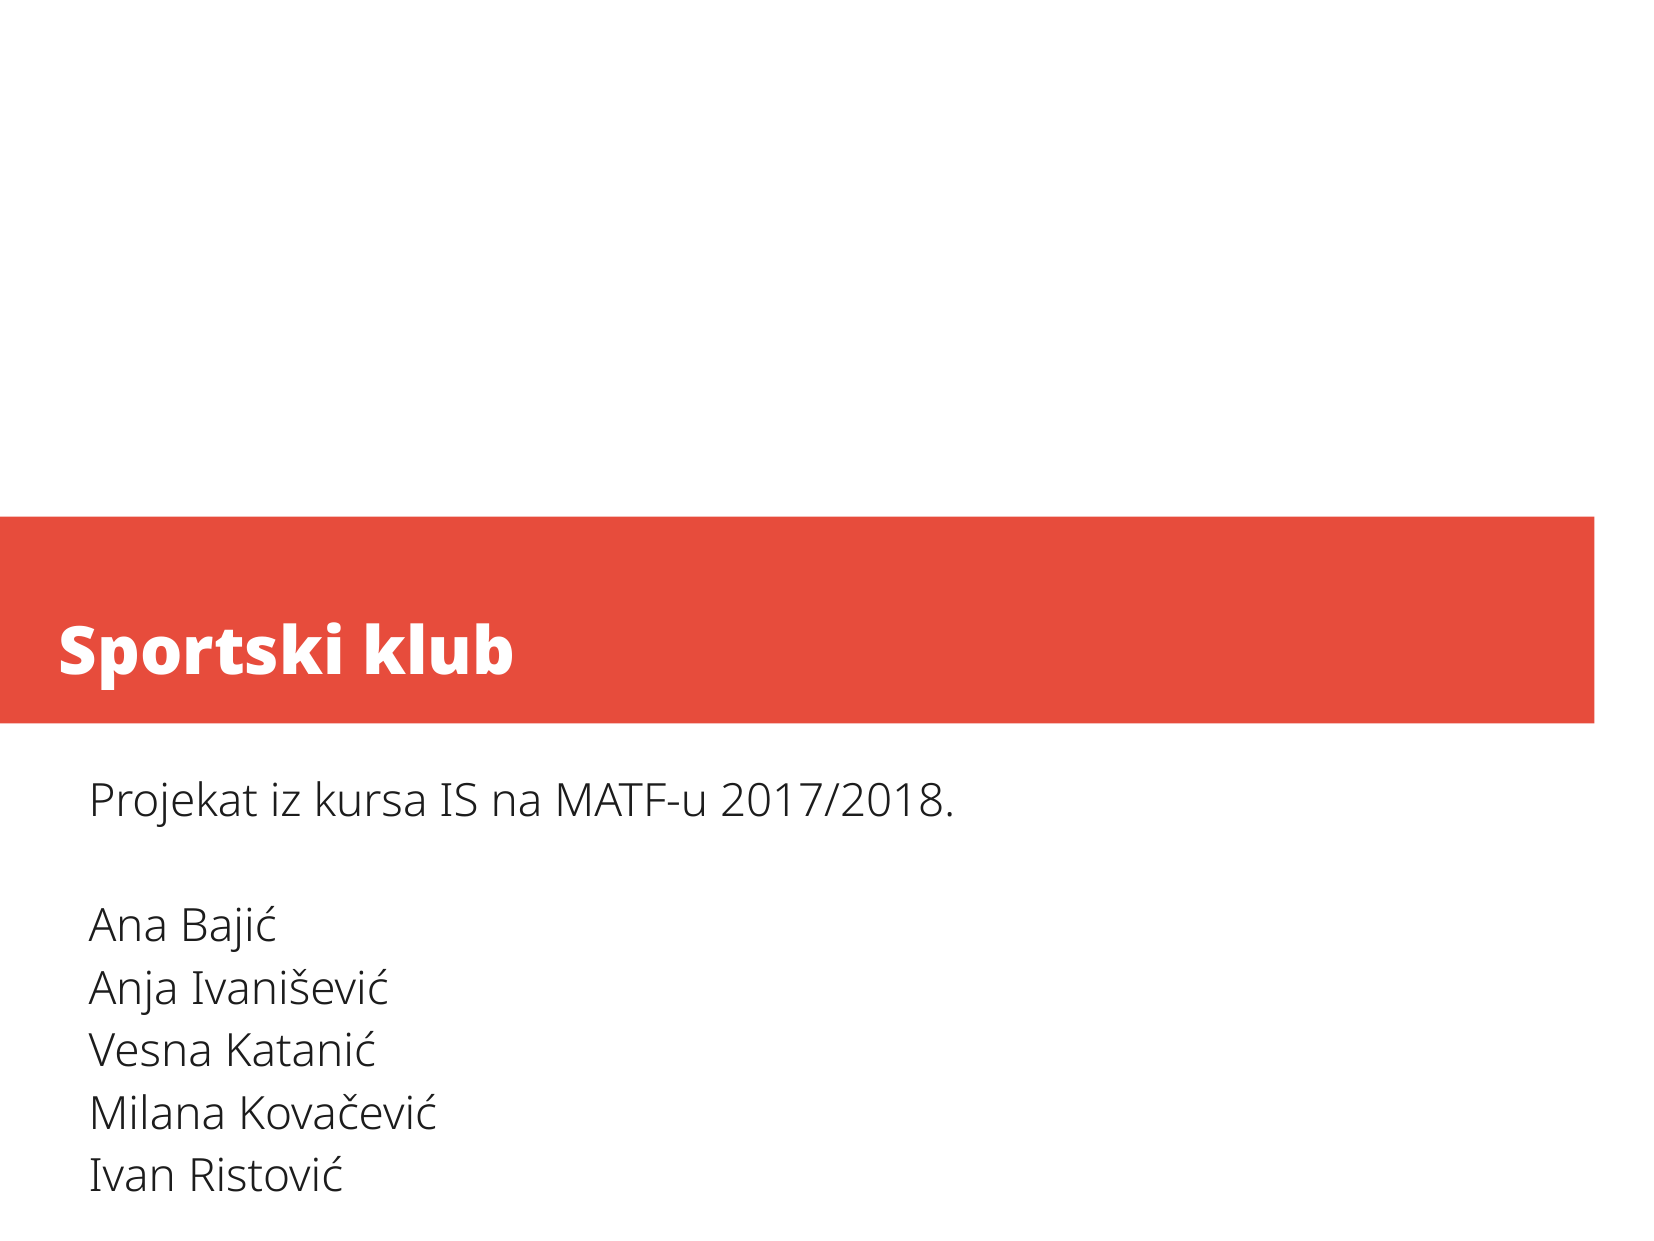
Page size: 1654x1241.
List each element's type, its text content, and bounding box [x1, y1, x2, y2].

title Sportski klub [59, 546, 1595, 694]
subtitle Projekat iz kursa IS na MATF-u 2017/2018. Ana Bajić Anja Ivanišević Vesna Katanić Milana Kovačević Ivan Ristović [88, 767, 1595, 1182]
